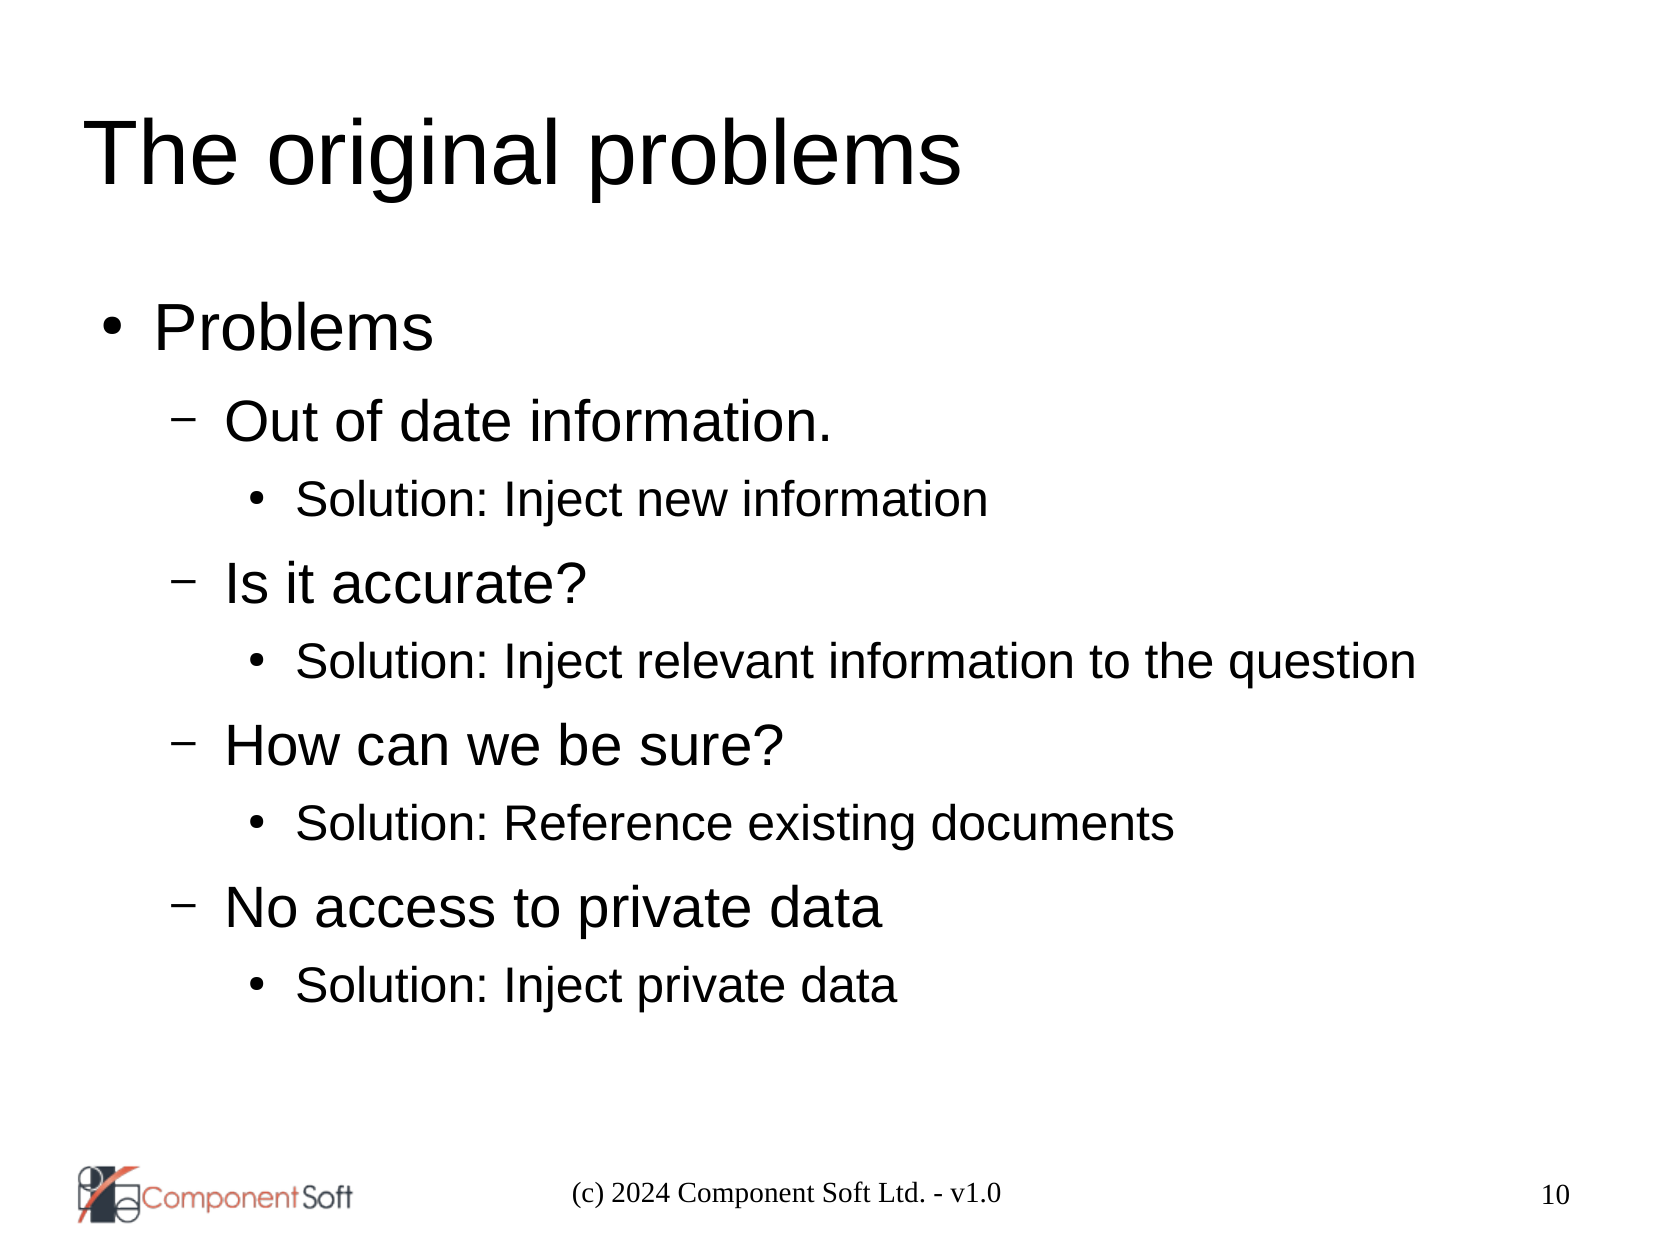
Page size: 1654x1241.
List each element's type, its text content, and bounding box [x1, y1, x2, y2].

list Problems Out of date information. Solution: Inject new information Is it accurate? Solution: Inject relevant information to the question How can we be sure? Solution: Reference existing documents No access to private data Solution: Inject private data [82, 290, 1571, 1126]
picture [75, 1162, 357, 1227]
title The original problems [82, 49, 1571, 257]
